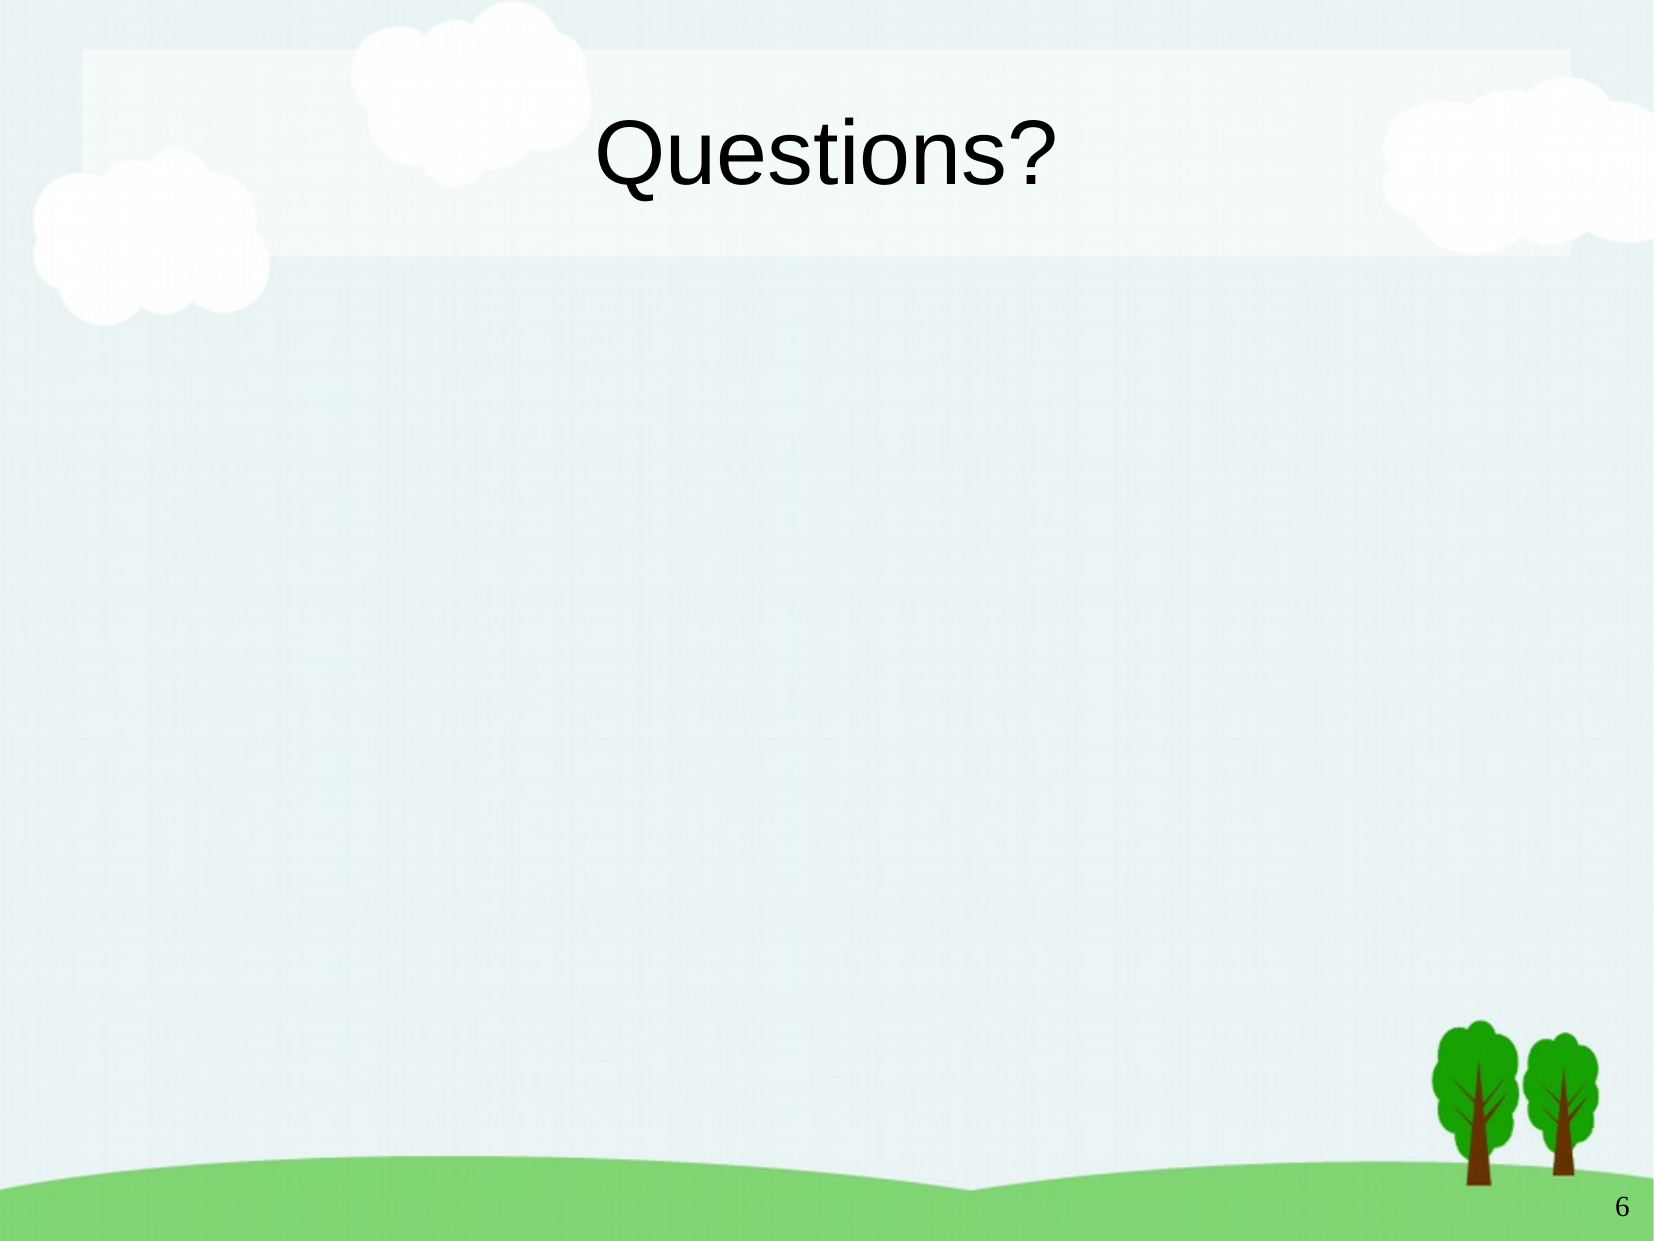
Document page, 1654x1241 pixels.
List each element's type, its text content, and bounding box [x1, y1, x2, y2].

title Questions? [82, 49, 1571, 257]
picture [0, 0, 1654, 1241]
